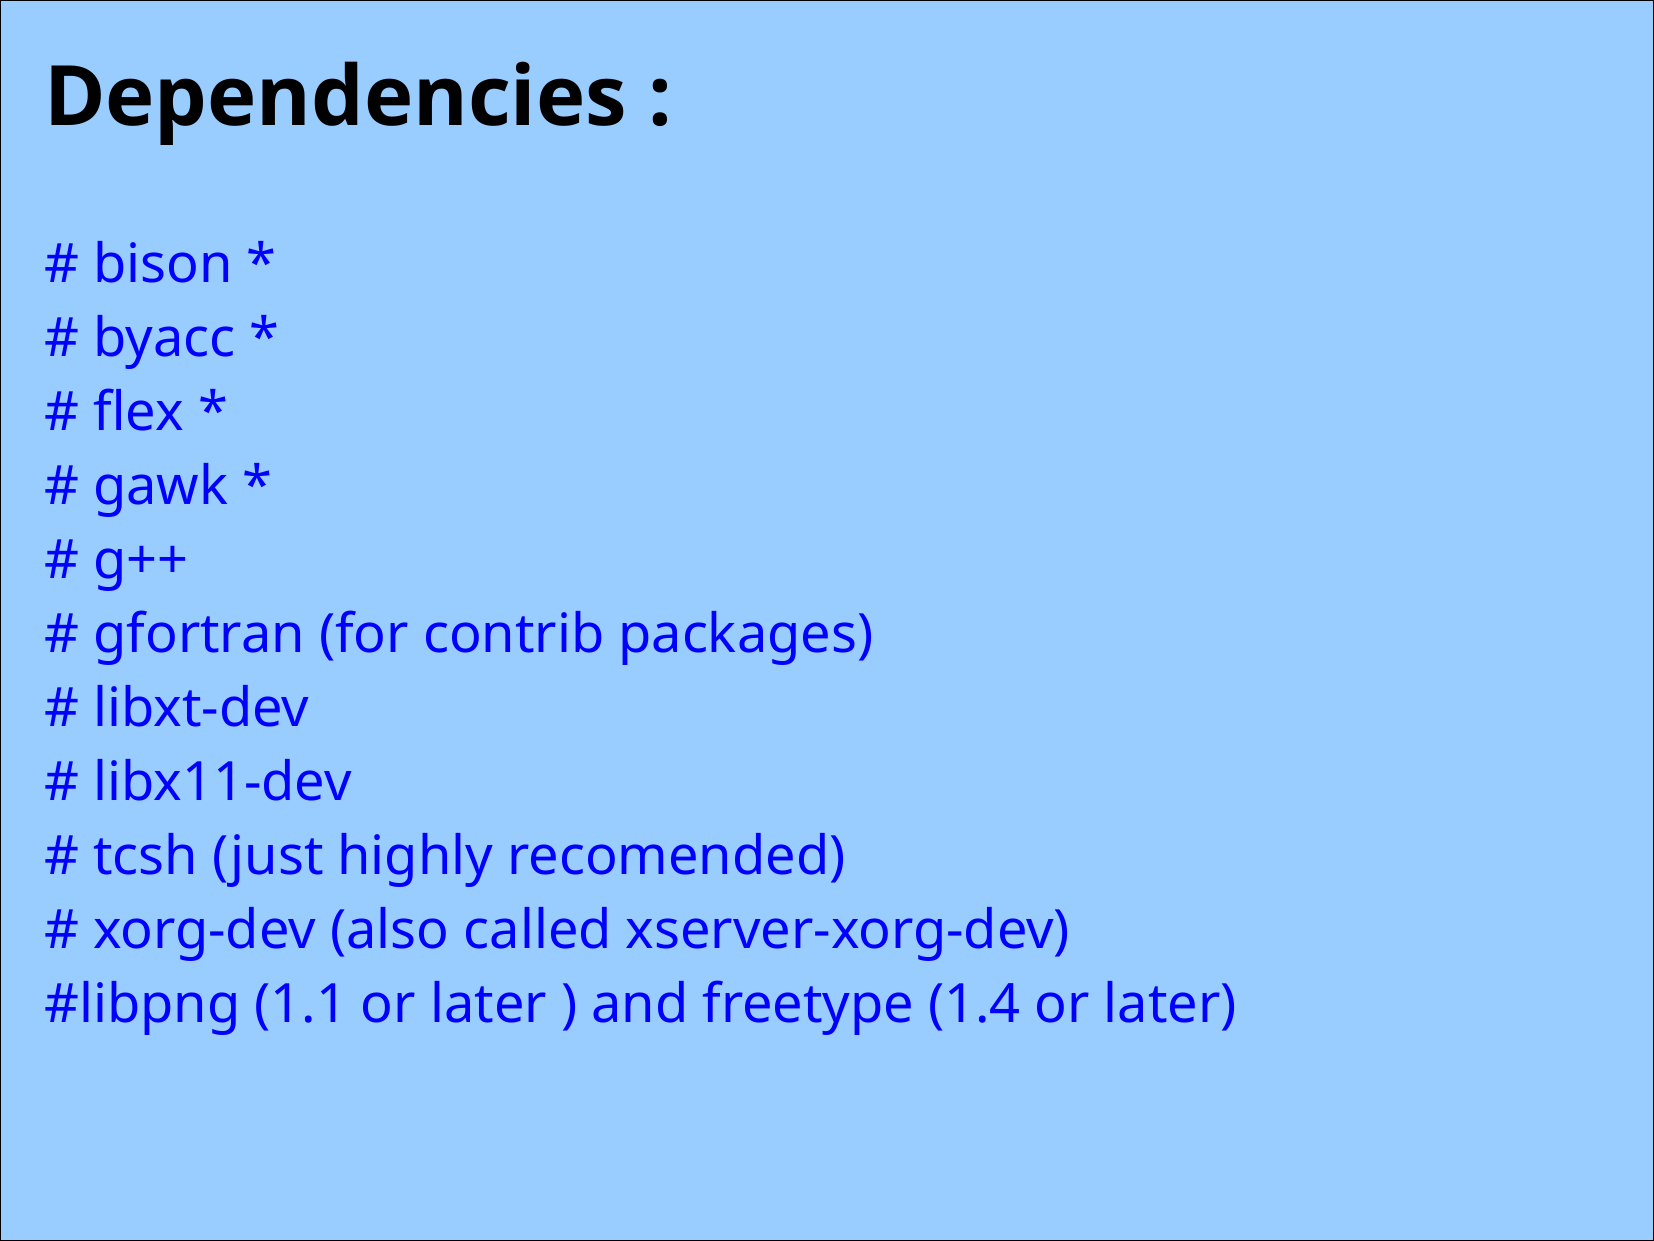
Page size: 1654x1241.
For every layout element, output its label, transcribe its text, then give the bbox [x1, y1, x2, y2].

text_box [0, 0, 1654, 1241]
text_box Dependencies : # bison * # byacc * # flex * # gawk * # g++ # gfortran (for contrib packages) # libxt-dev # libx11-dev # tcsh (just highly recomended) # xorg-dev (also called xserver-xorg-dev) #libpng (1.1 or later ) and freetype (1.4 or later) [29, 29, 1595, 1211]
